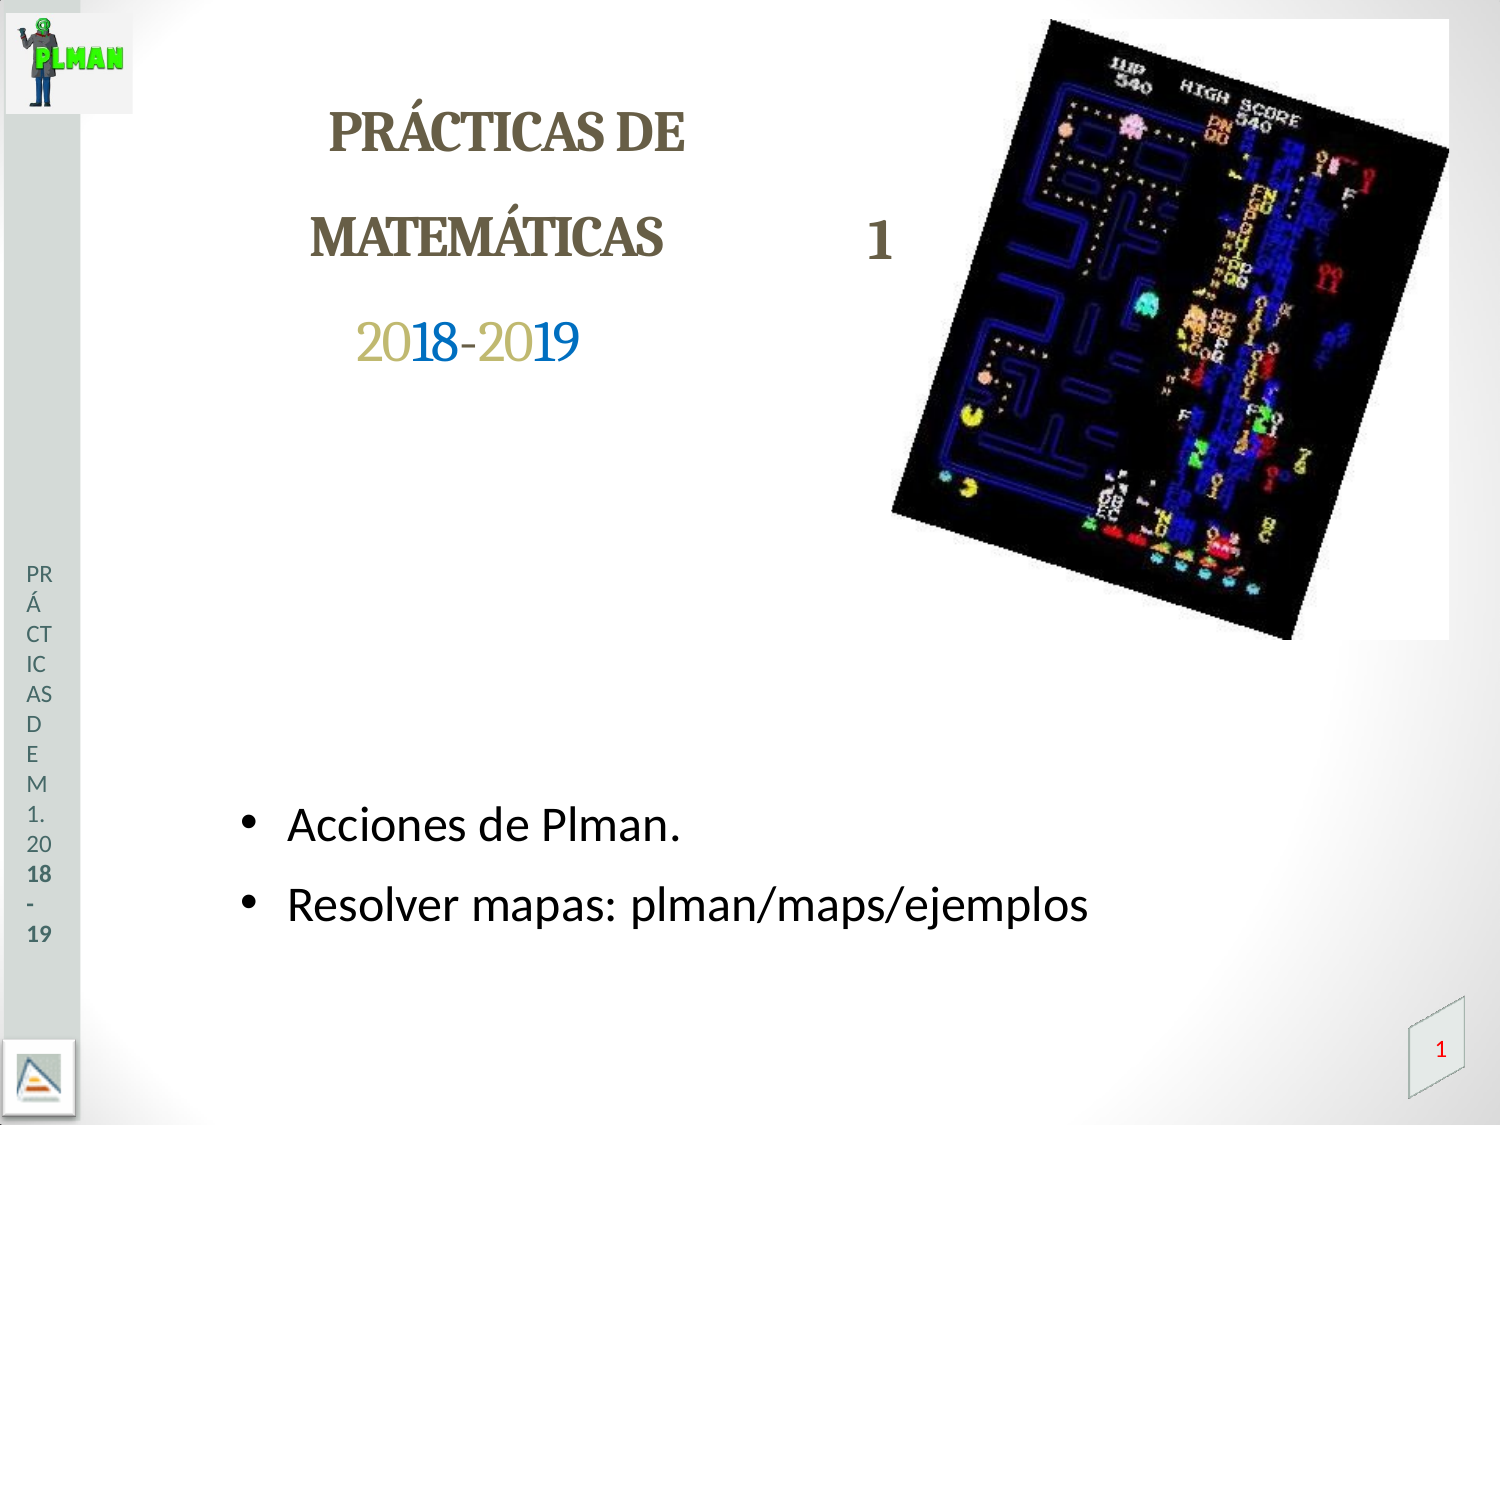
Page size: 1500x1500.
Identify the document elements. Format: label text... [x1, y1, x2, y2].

text_box 1 [868, 201, 891, 272]
text_box [891, 19, 1450, 640]
text_box Acciones de Plman. Resolver mapas: plman/maps/ejemplos [238, 769, 1121, 986]
text_box <número> [1418, 1032, 1452, 1064]
text_box 2018-2019 [354, 301, 826, 444]
text_box [0, 1032, 85, 1125]
text_box PRÁCTICAS DE M1. 2018-19 [24, 557, 54, 844]
picture [81, 0, 1500, 1125]
text_box [5, 13, 133, 114]
text_box PRÁCTICAS DE MATEMÁTICAS [307, 56, 886, 309]
